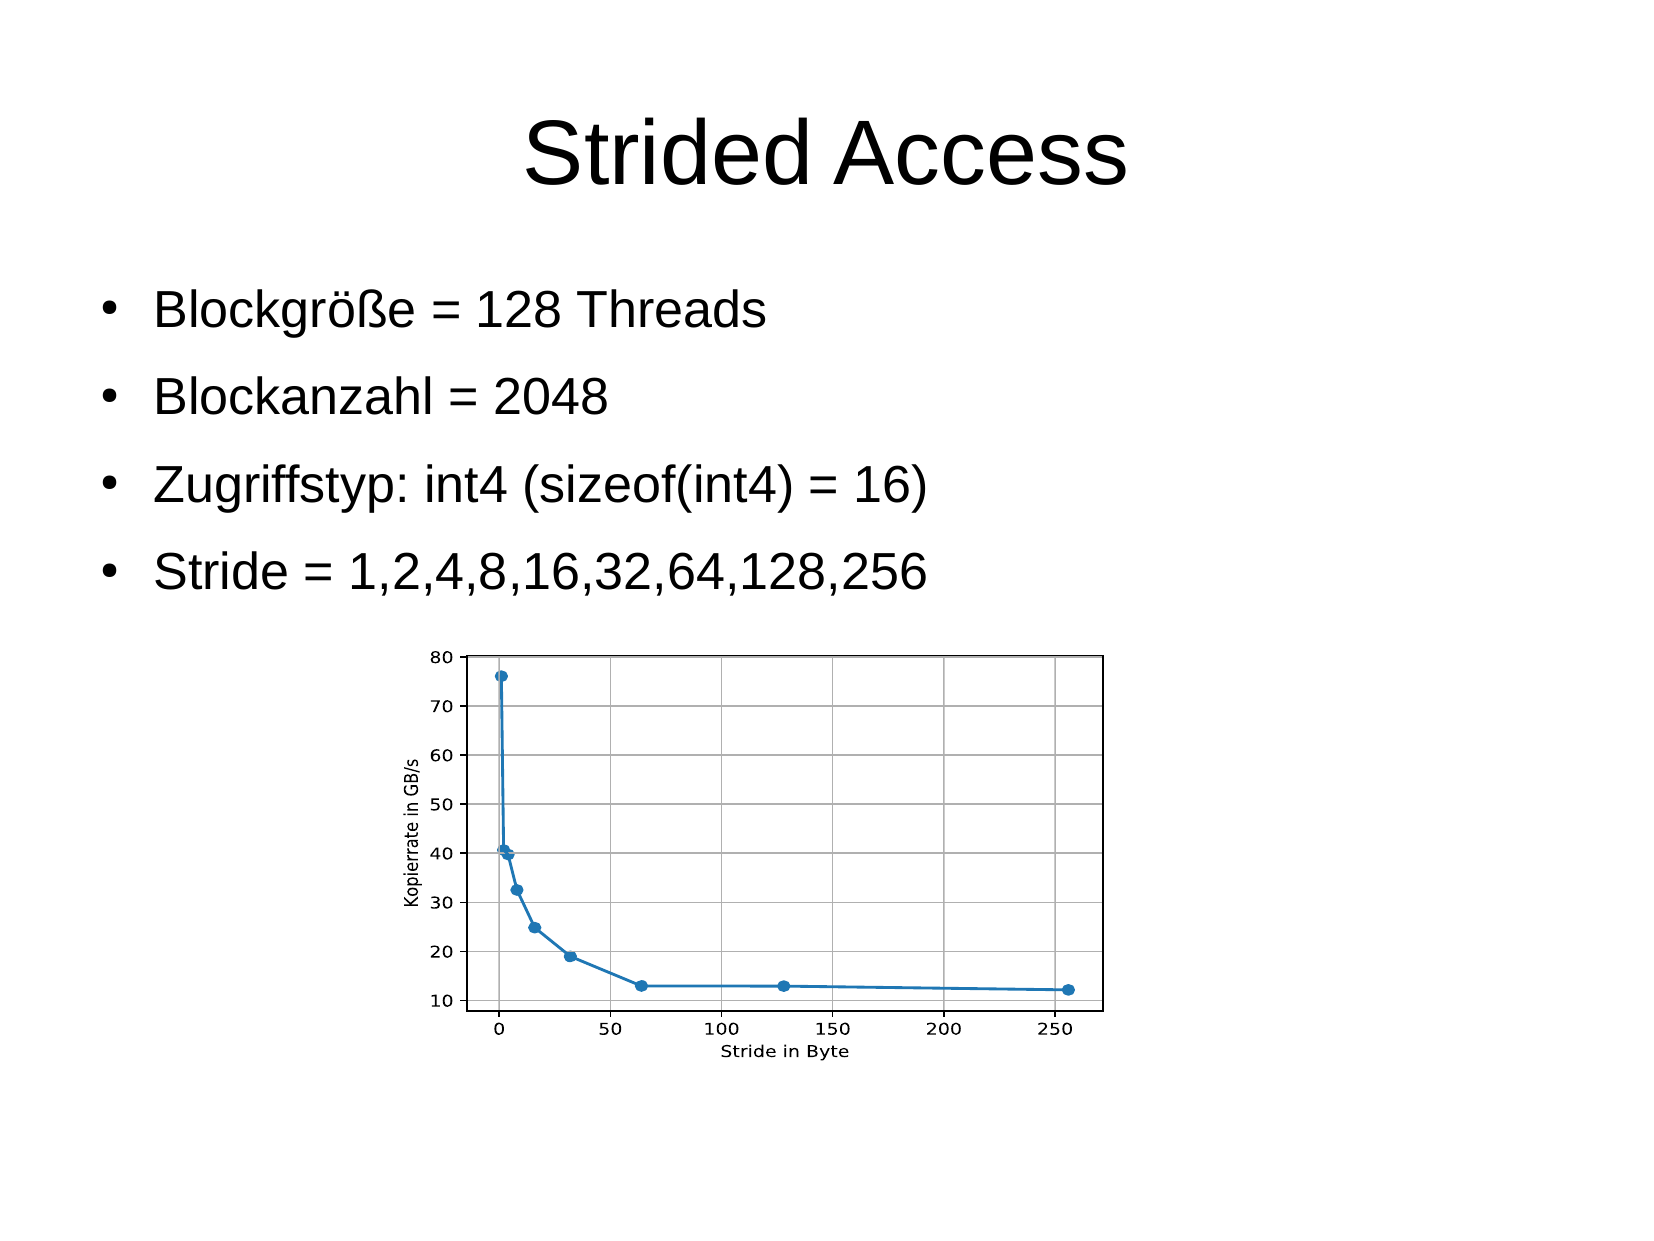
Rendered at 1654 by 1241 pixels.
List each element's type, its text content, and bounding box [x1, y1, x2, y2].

list Blockgröße = 128 Threads Blockanzahl = 2048 Zugriffstyp: int4 (sizeof(int4) = 16) Stride = 1,2,4,8,16,32,64,128,256 [82, 279, 1571, 1099]
picture [389, 637, 1124, 1072]
title Strided Access [82, 49, 1571, 257]
